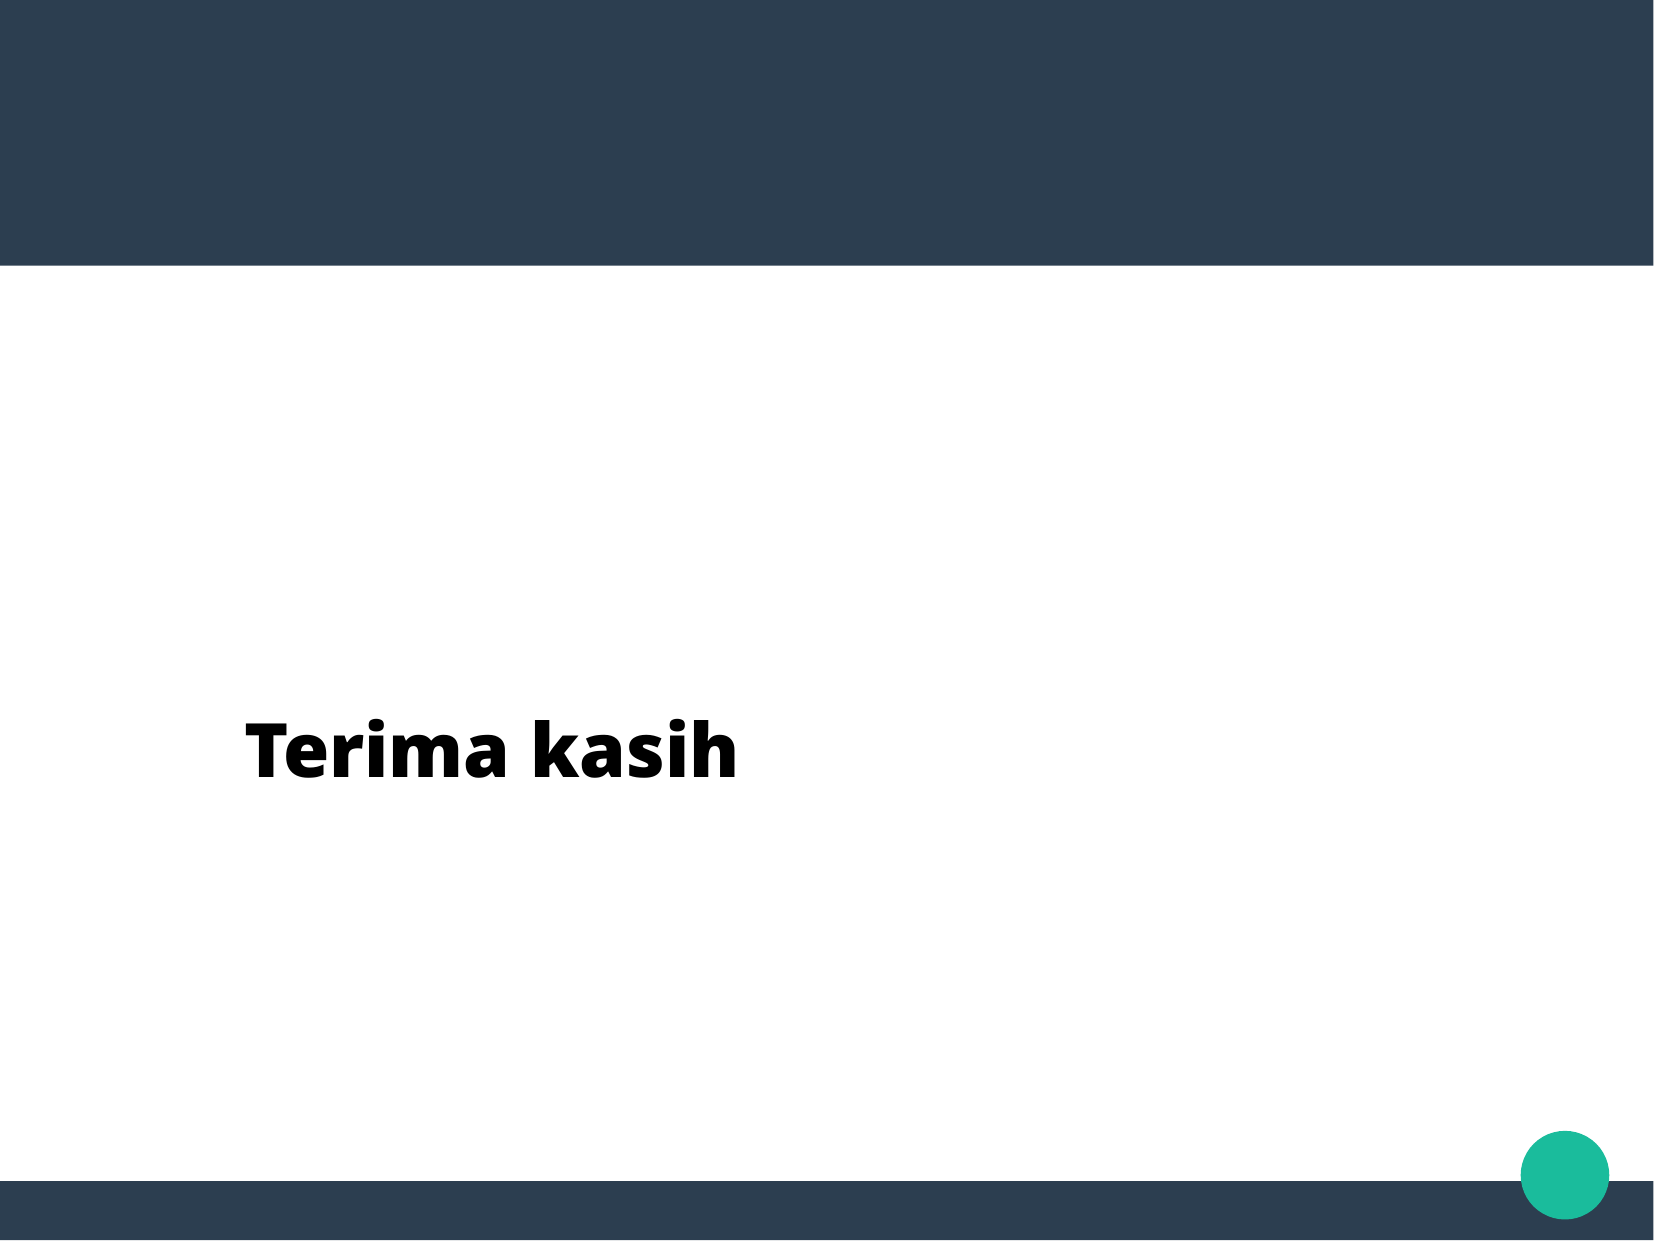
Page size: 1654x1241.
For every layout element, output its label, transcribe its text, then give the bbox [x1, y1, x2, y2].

title Terima kasih [244, 670, 1366, 827]
